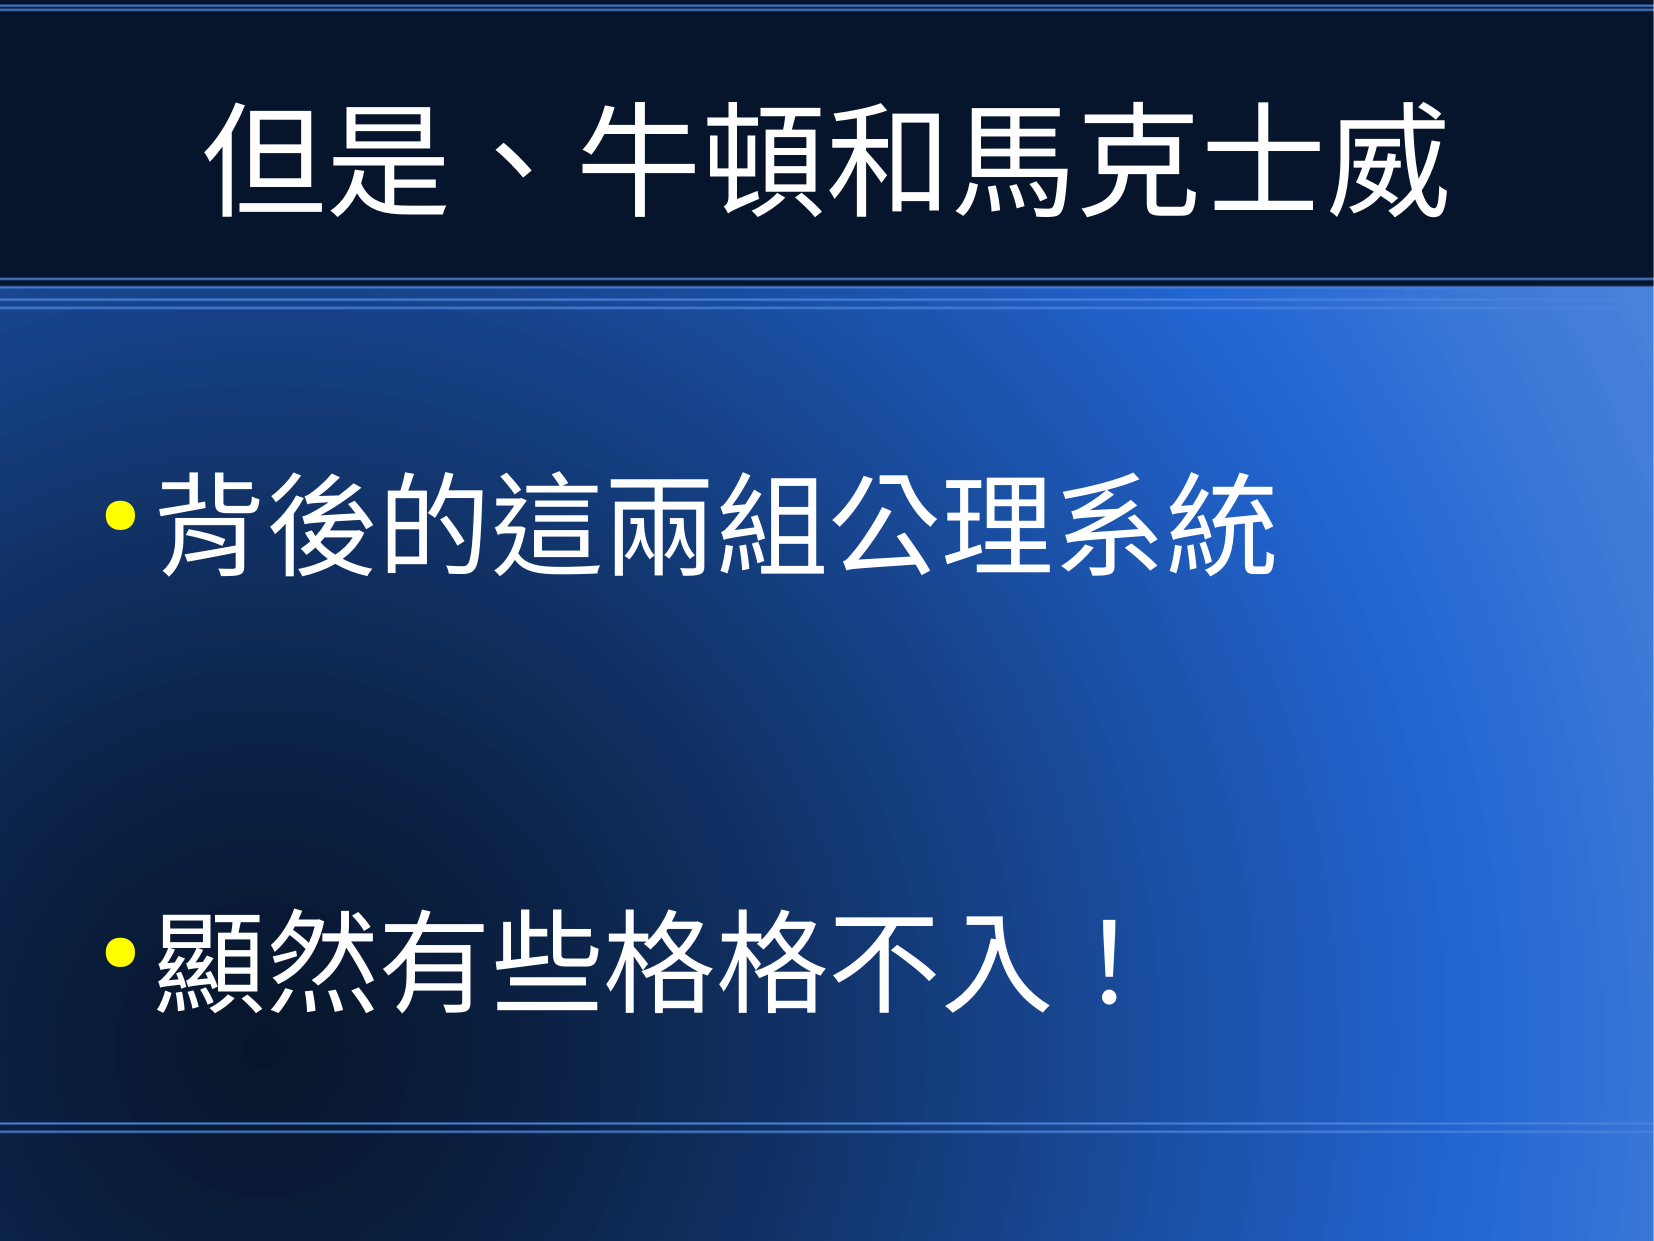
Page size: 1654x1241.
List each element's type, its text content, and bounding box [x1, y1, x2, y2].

title 但是、牛頓和馬克士威 [82, 49, 1571, 257]
picture [0, 0, 1654, 1241]
list 背後的這兩組公理系統 顯然有些格格不入！ [82, 355, 1571, 1241]
